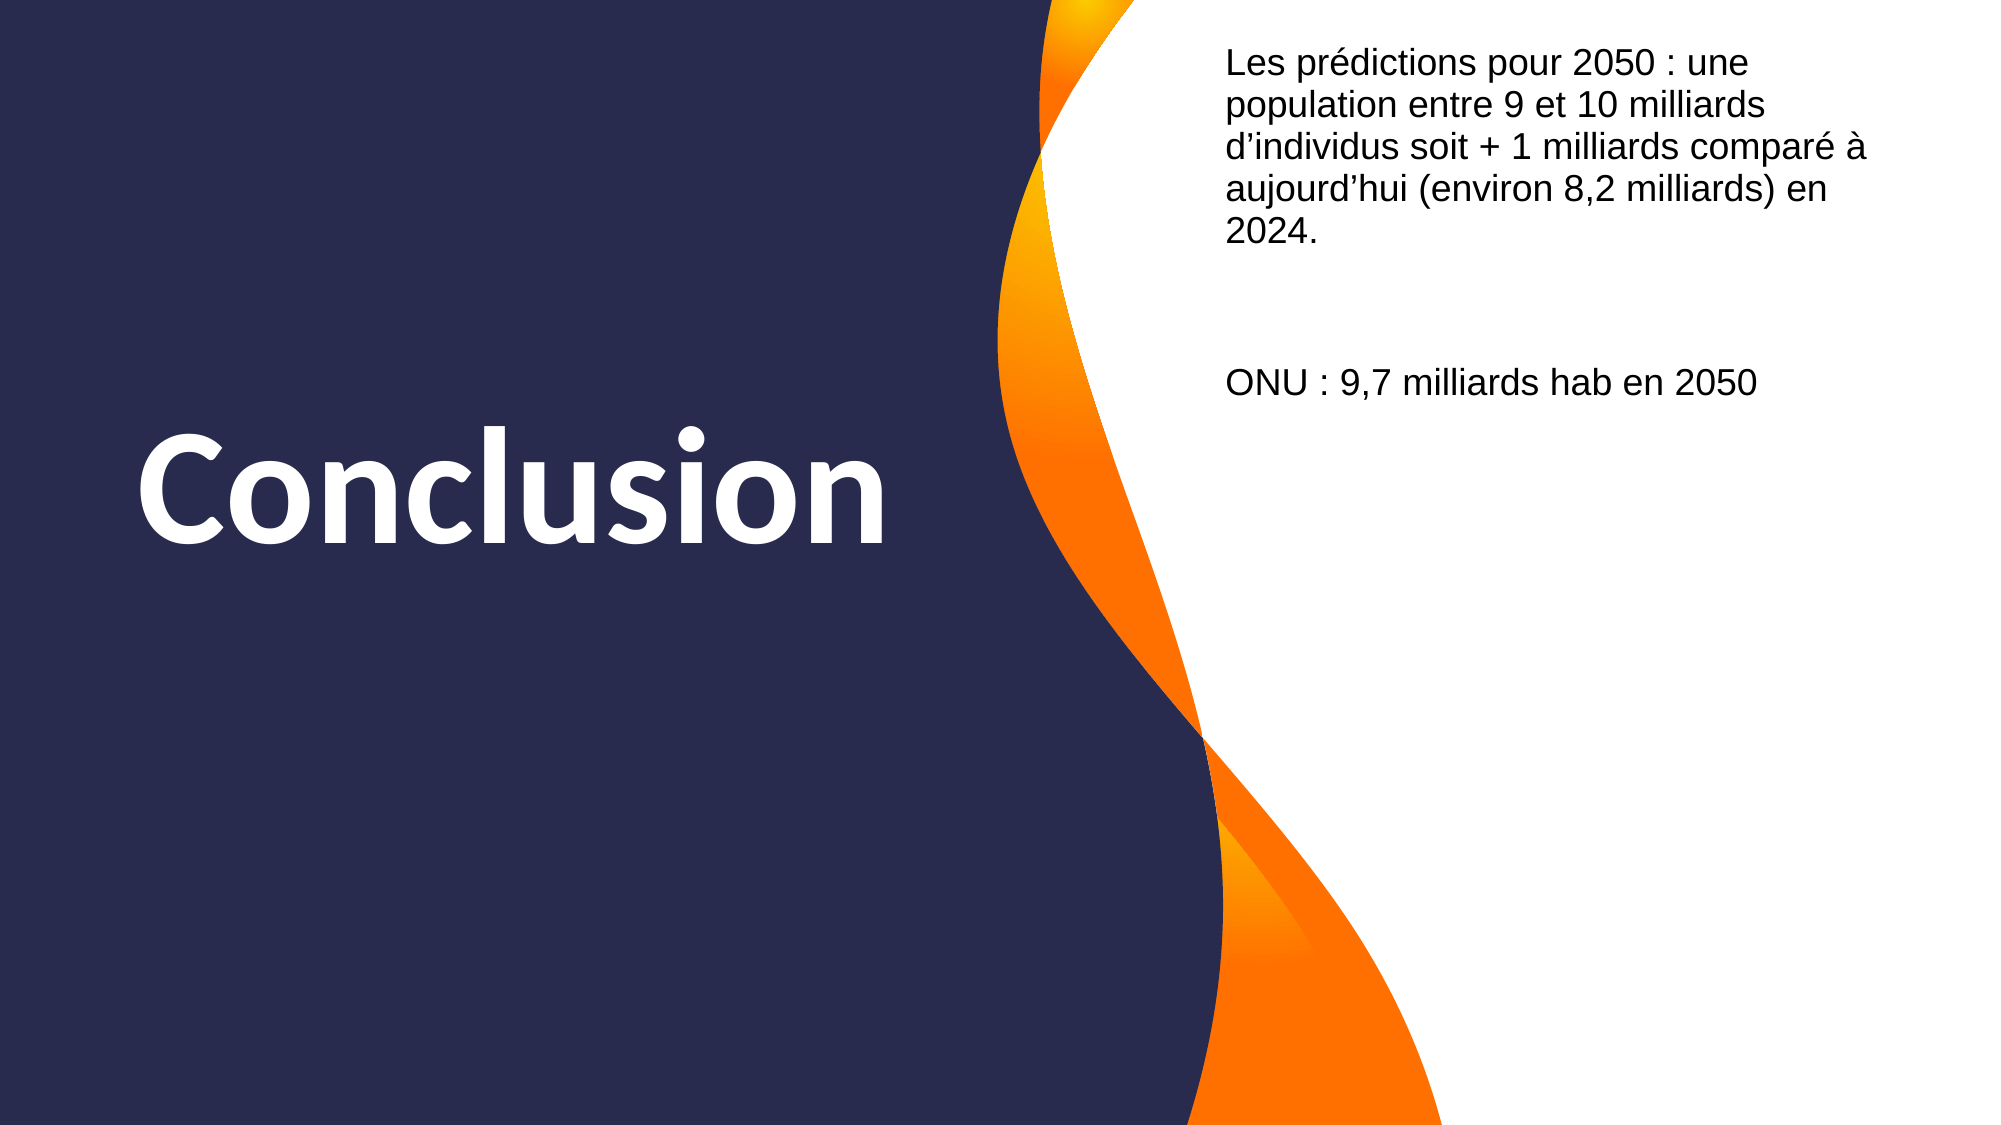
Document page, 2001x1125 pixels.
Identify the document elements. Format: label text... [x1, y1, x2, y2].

text_box Les prédictions pour 2050 : une population entre 9 et 10 milliards d’individus soit + 1 milliards comparé à aujourd’hui (environ 8,2 milliards) en 2024. [1210, 34, 1920, 266]
title Conclusion [57, 195, 972, 588]
text_box ONU : 9,7 milliards hab en 2050 [1210, 354, 1920, 586]
